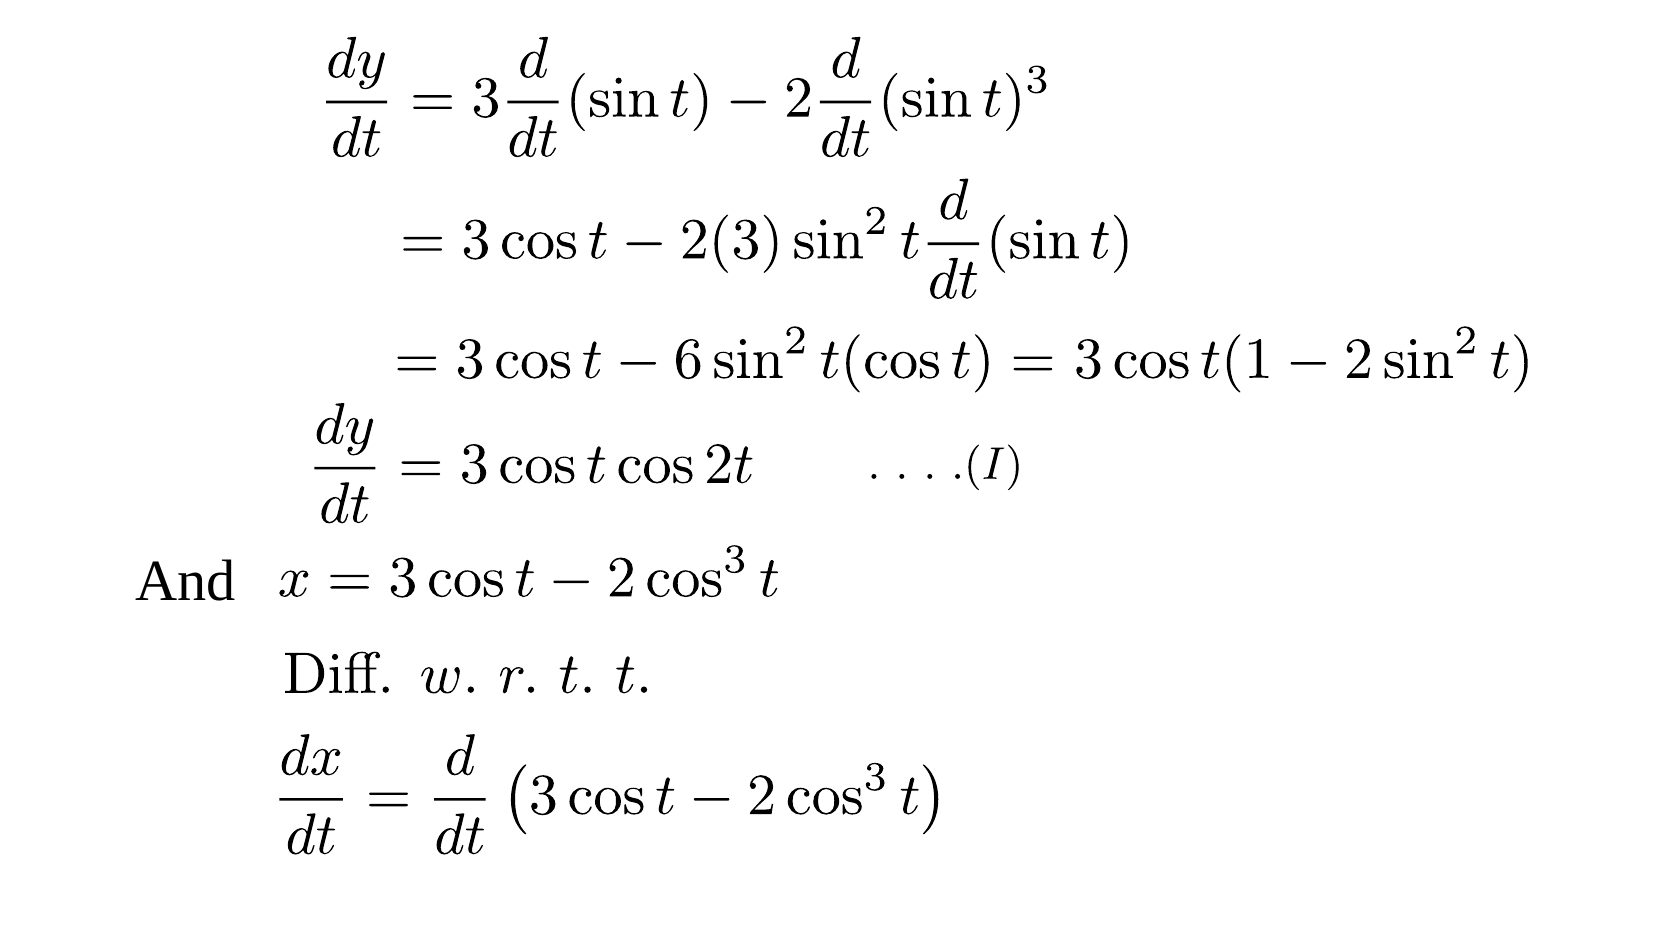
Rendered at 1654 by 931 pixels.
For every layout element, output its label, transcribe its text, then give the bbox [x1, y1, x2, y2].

text_box [285, 651, 648, 694]
text_box [869, 444, 1019, 491]
text_box [397, 326, 1053, 393]
text_box [279, 734, 939, 855]
text_box [279, 545, 779, 598]
text_box [402, 178, 1128, 299]
text_box [314, 403, 753, 524]
text_box [1076, 326, 1528, 393]
title And [47, 37, 1595, 898]
text_box [326, 36, 1047, 158]
